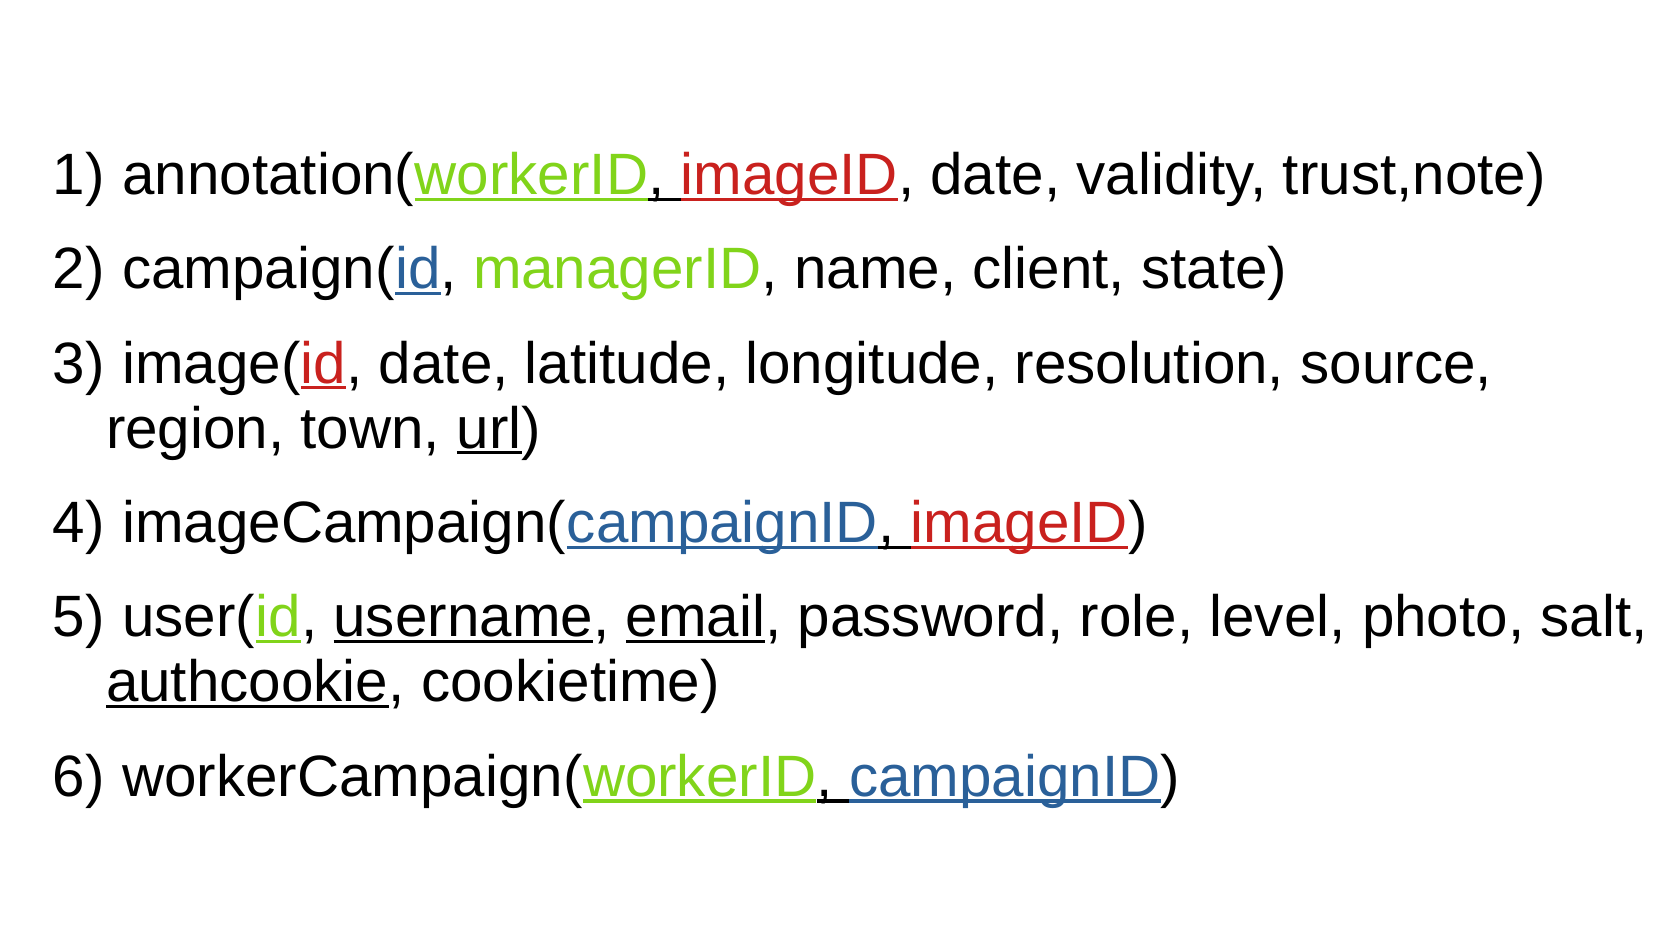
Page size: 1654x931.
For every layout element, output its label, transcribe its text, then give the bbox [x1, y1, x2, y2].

list annotation(workerID, imageID, date, validity, trust,note) campaign(id, managerID, name, client, state) image(id, date, latitude, longitude, resolution, source, region, town, url) imageCampaign(campaignID, imageID) user(id, username, email, password, role, level, photo, salt, authcookie, cookietime) workerCampaign(workerID, campaignID) [35, 141, 1654, 827]
